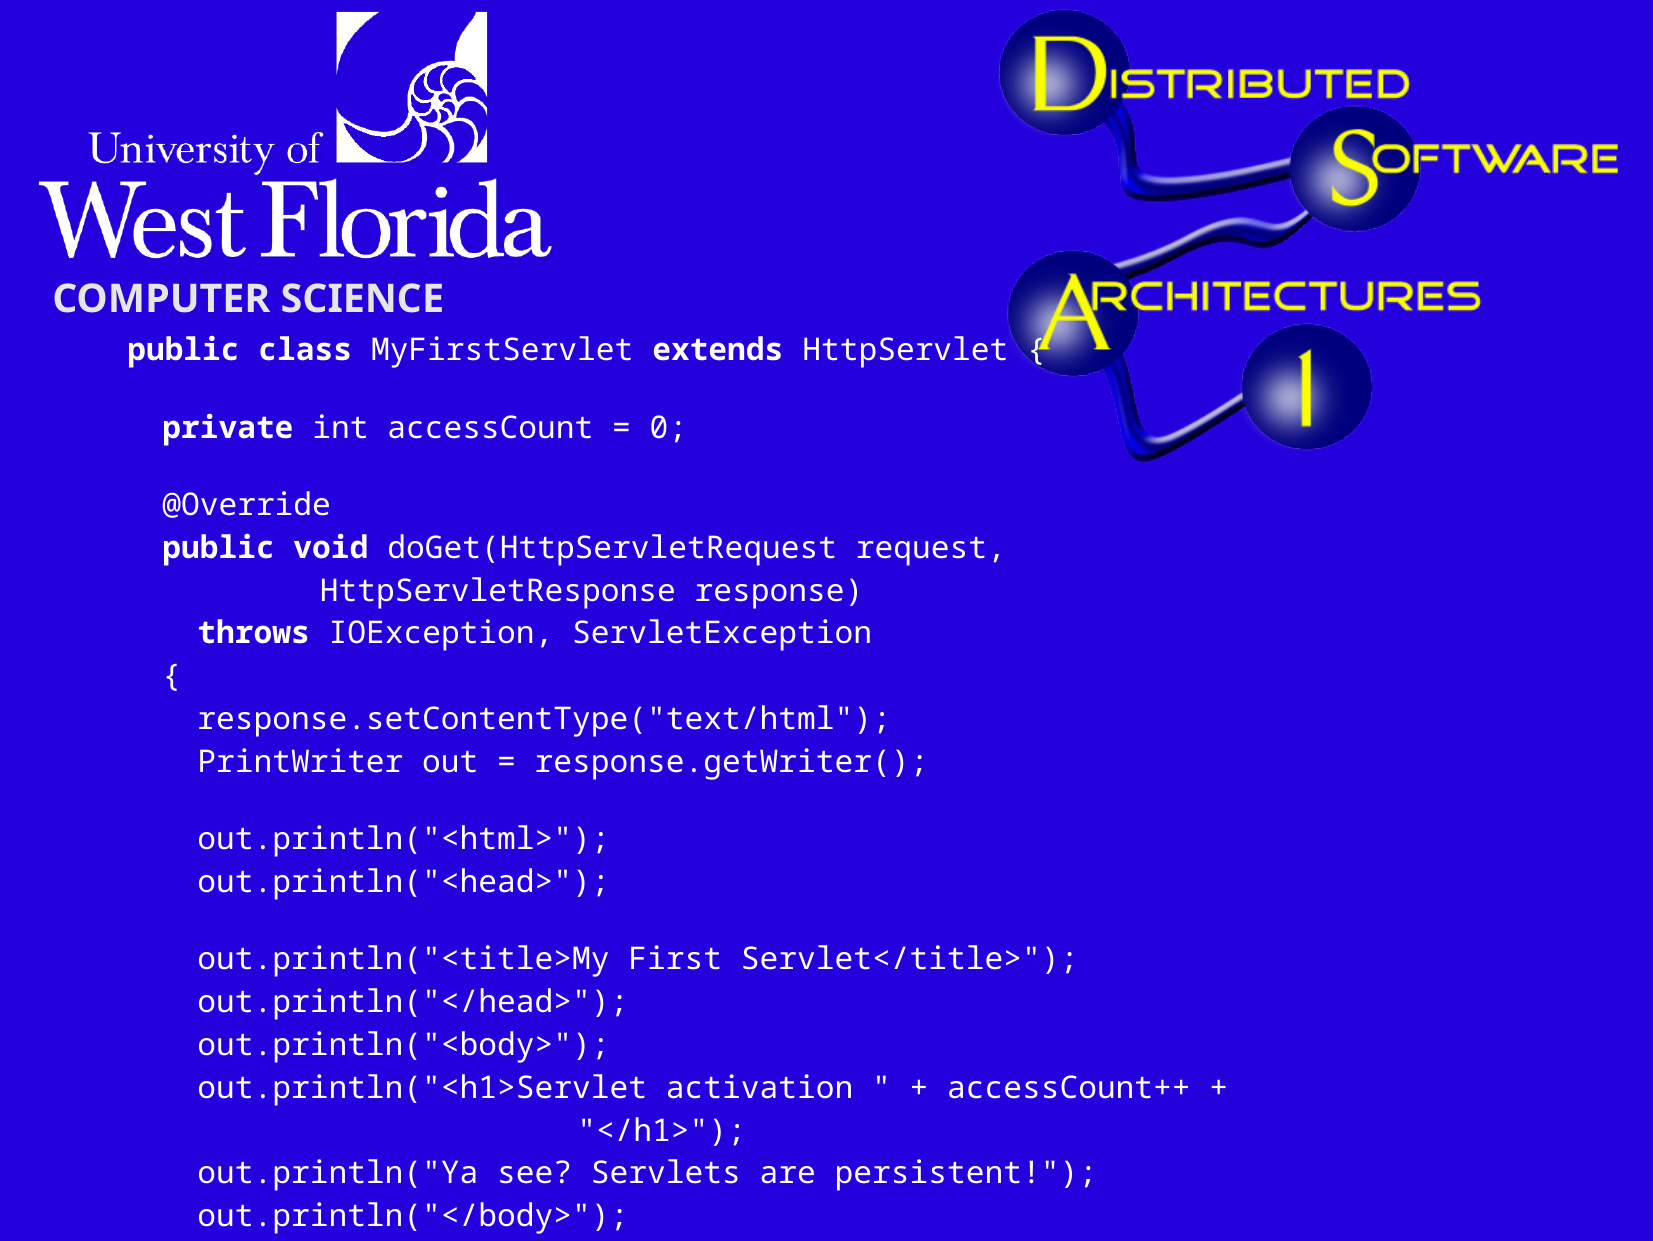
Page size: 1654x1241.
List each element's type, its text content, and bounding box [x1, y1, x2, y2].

picture [910, 0, 1653, 506]
text_box public class MyFirstServlet extends HttpServlet { private int accessCount = 0; @Override public void doGet(HttpServletRequest request, HttpServletResponse response) throws IOException, ServletException { response.setContentType("text/html"); PrintWriter out = response.getWriter(); out.println("<html>"); out.println("<head>"); out.println("<title>My First Servlet</title>"); out.println("</head>"); out.println("<body>"); out.println("<h1>Servlet activation " + accessCount++ + "</h1>"); out.println("Ya see? Servlets are persistent!"); out.println("</body>"); out.println("</html>"); } } [112, 319, 1426, 1241]
picture [37, 0, 559, 262]
text_box COMPUTER SCIENCE [37, 262, 563, 334]
